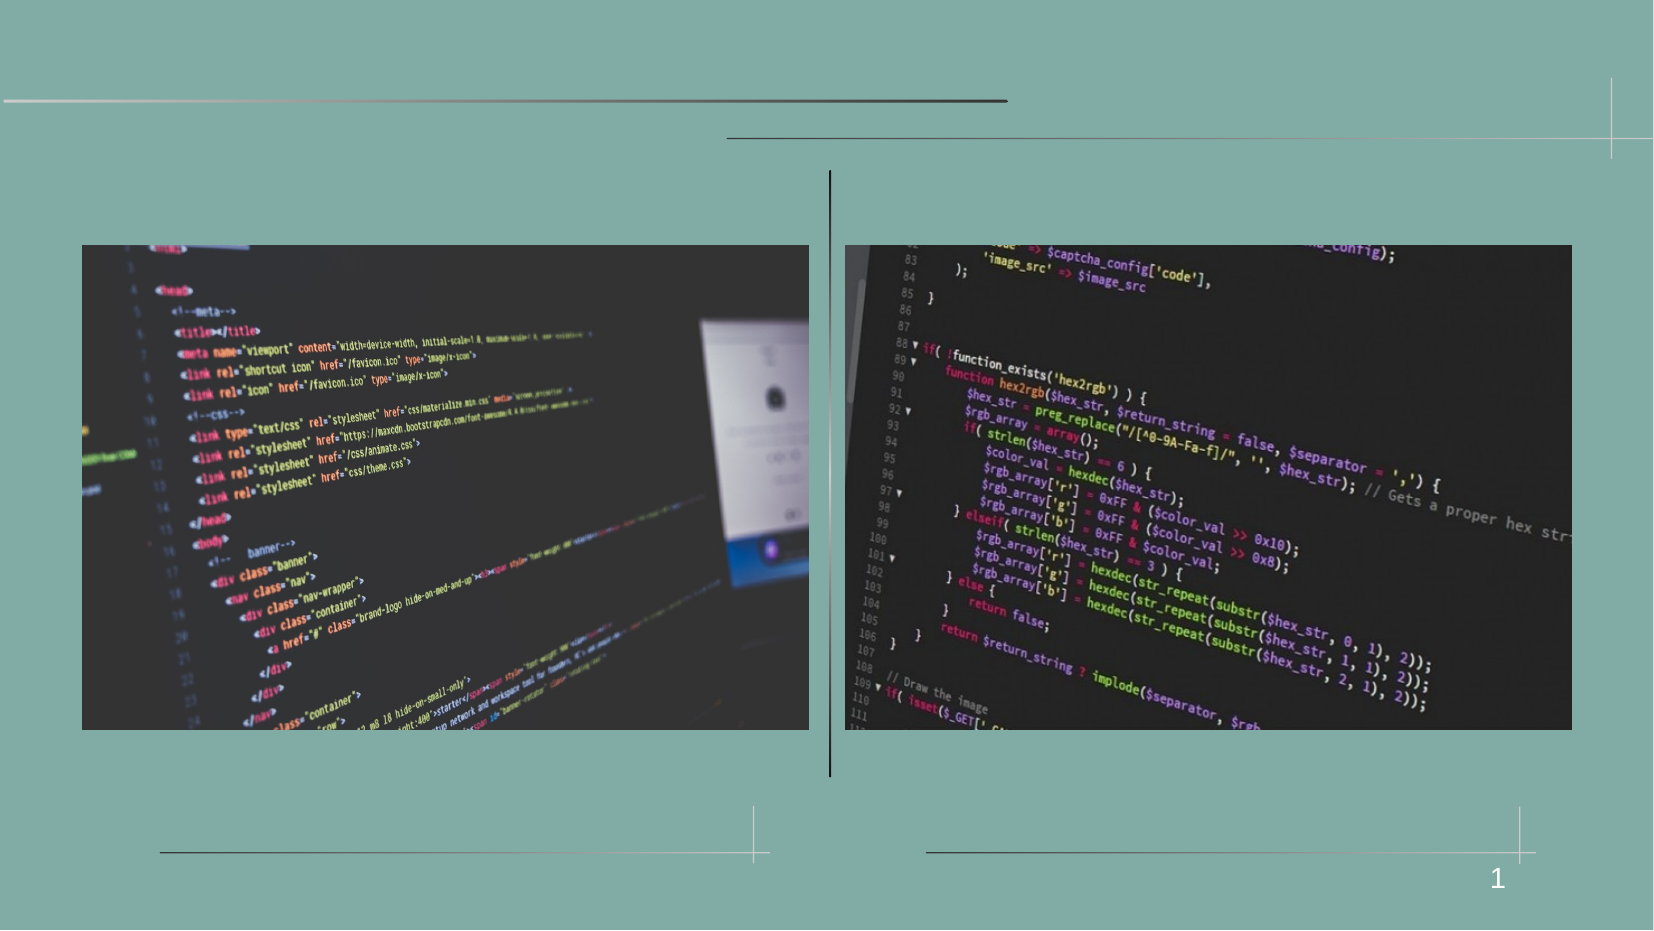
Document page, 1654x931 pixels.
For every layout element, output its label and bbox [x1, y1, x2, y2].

picture [845, 245, 1572, 730]
picture [82, 245, 809, 730]
